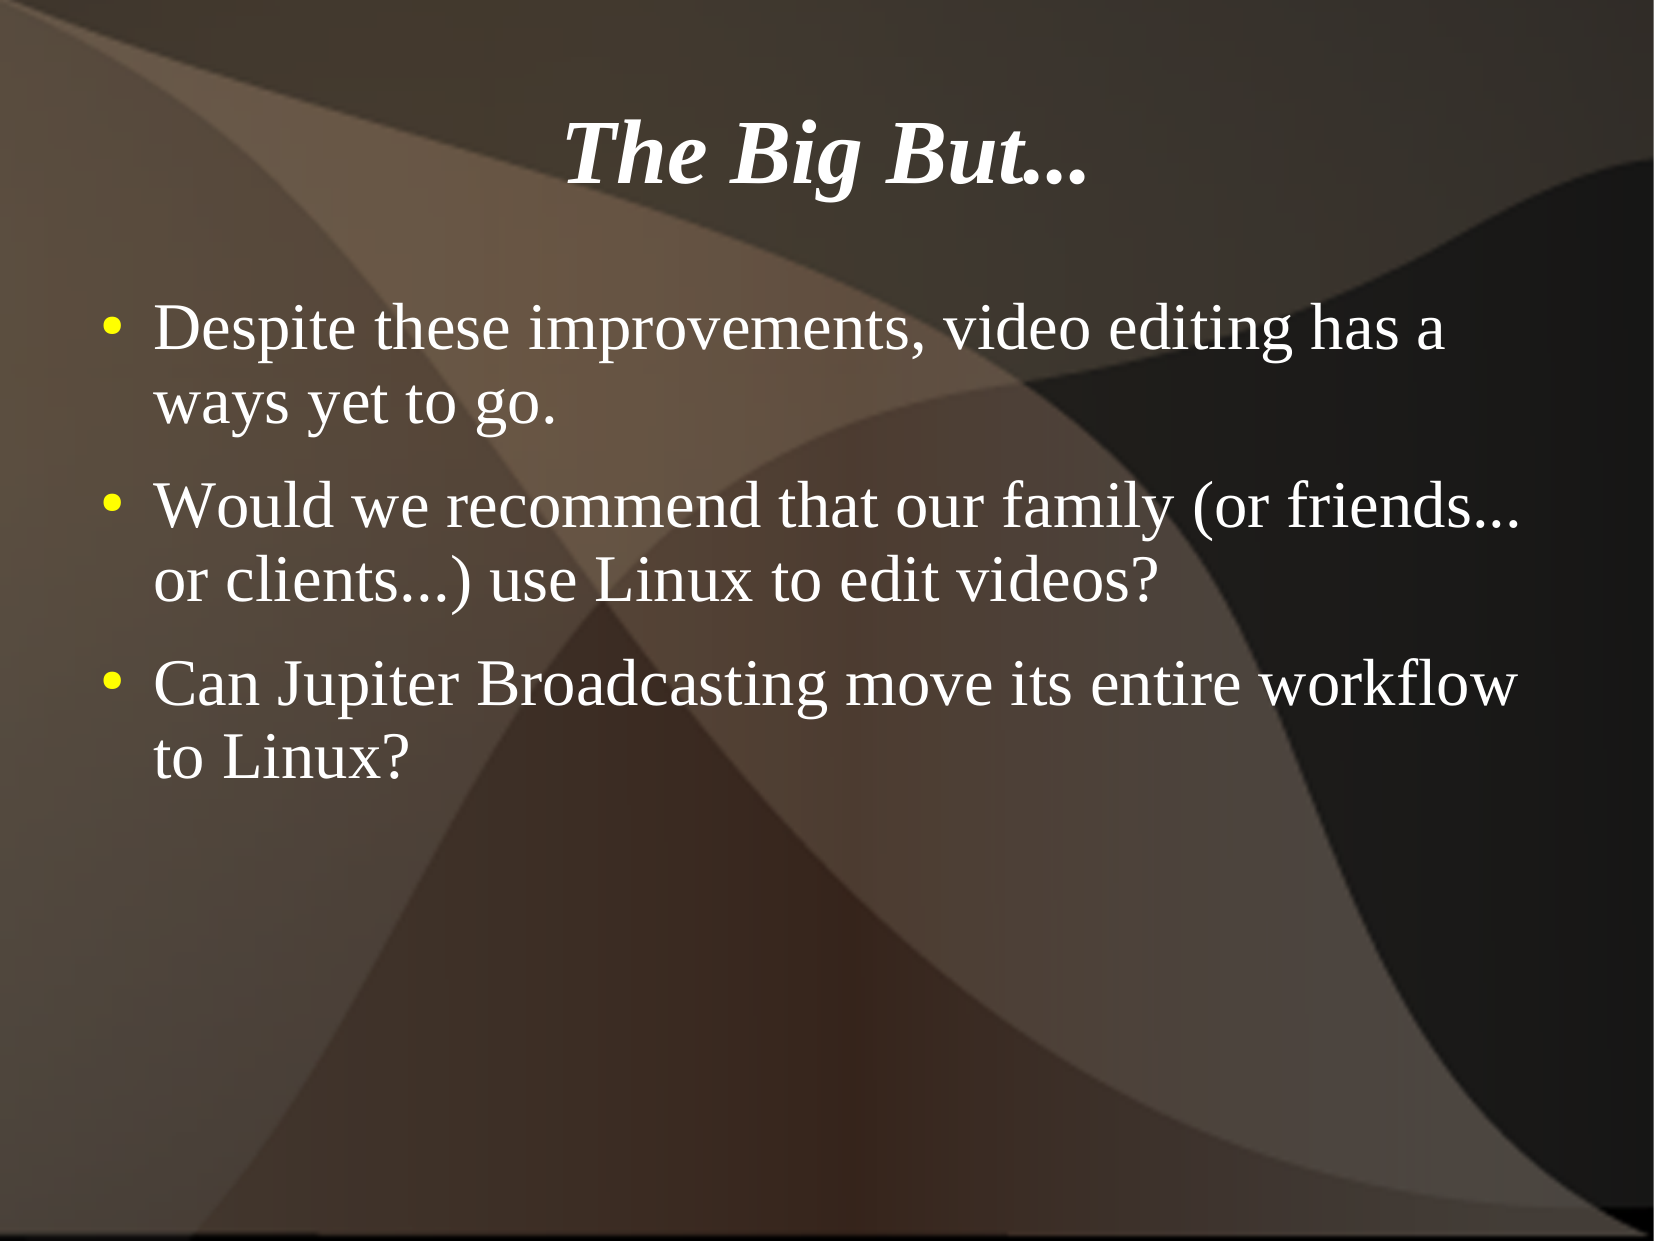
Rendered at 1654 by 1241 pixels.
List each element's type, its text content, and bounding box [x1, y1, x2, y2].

picture [0, 0, 1654, 1241]
list Despite these improvements, video editing has a ways yet to go. Would we recommend that our family (or friends... or clients...) use Linux to edit videos? Can Jupiter Broadcasting move its entire workflow to Linux? [82, 290, 1571, 1094]
title The Big But... [82, 56, 1571, 250]
